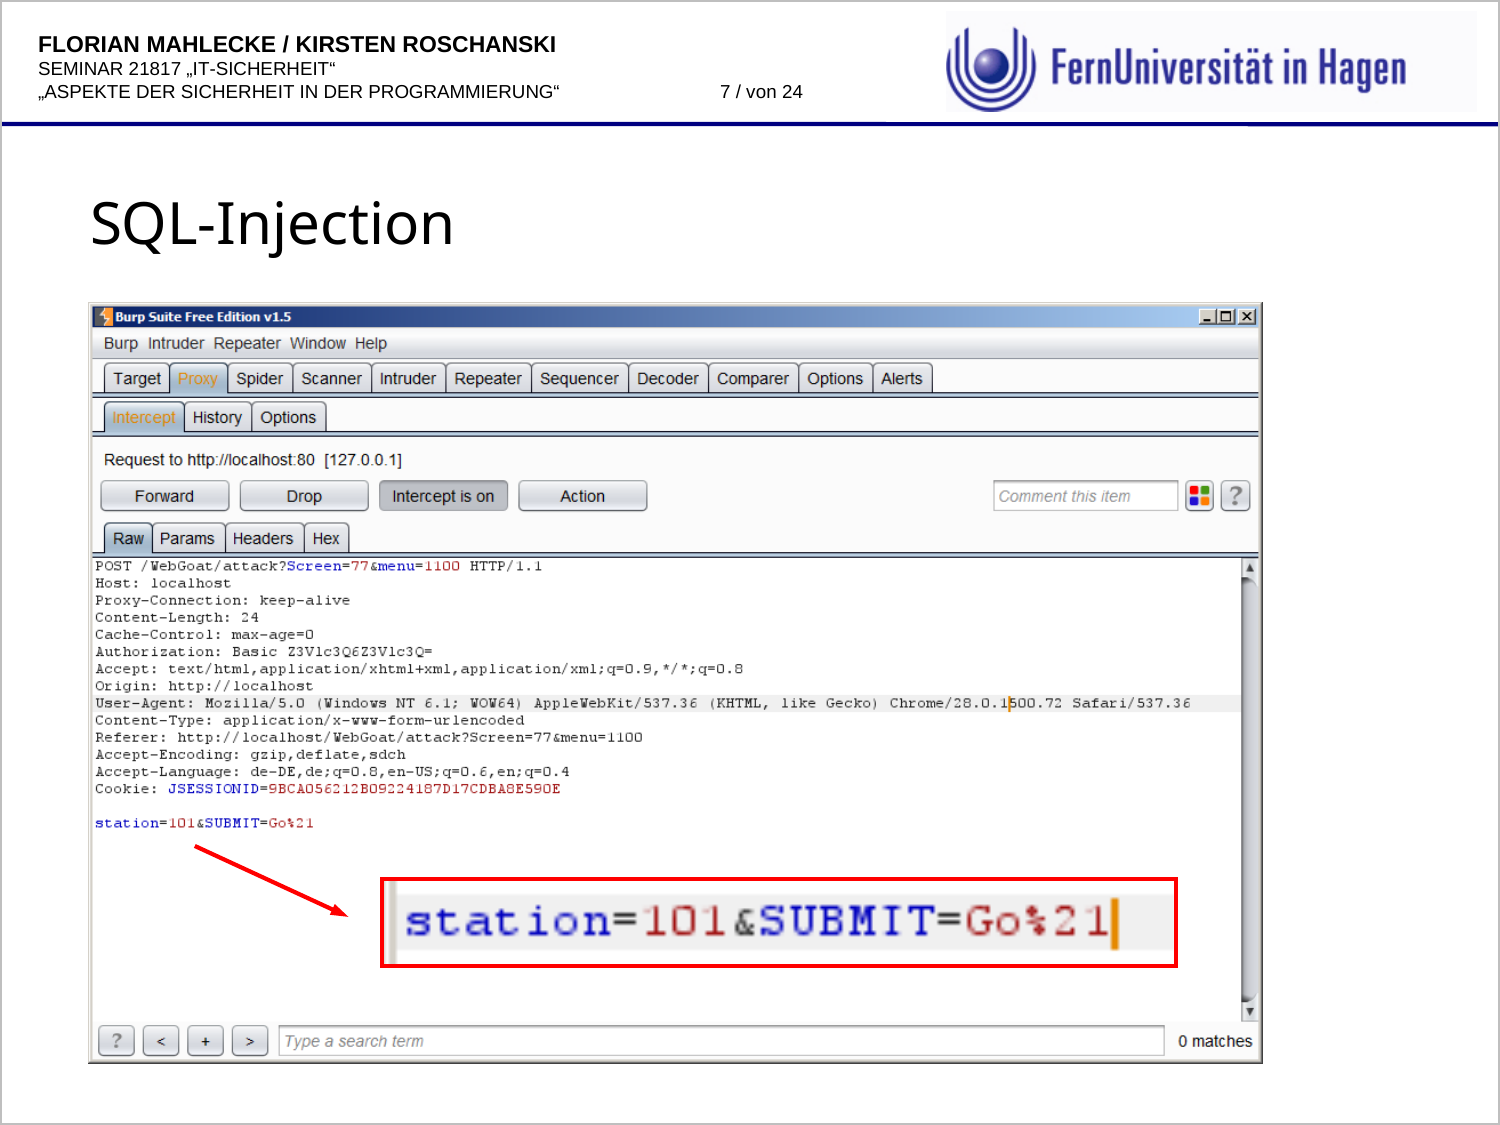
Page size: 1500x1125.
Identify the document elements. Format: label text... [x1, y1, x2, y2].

picture [946, 11, 1477, 112]
picture [88, 302, 1263, 1064]
title SQL-Injection [75, 127, 1425, 316]
